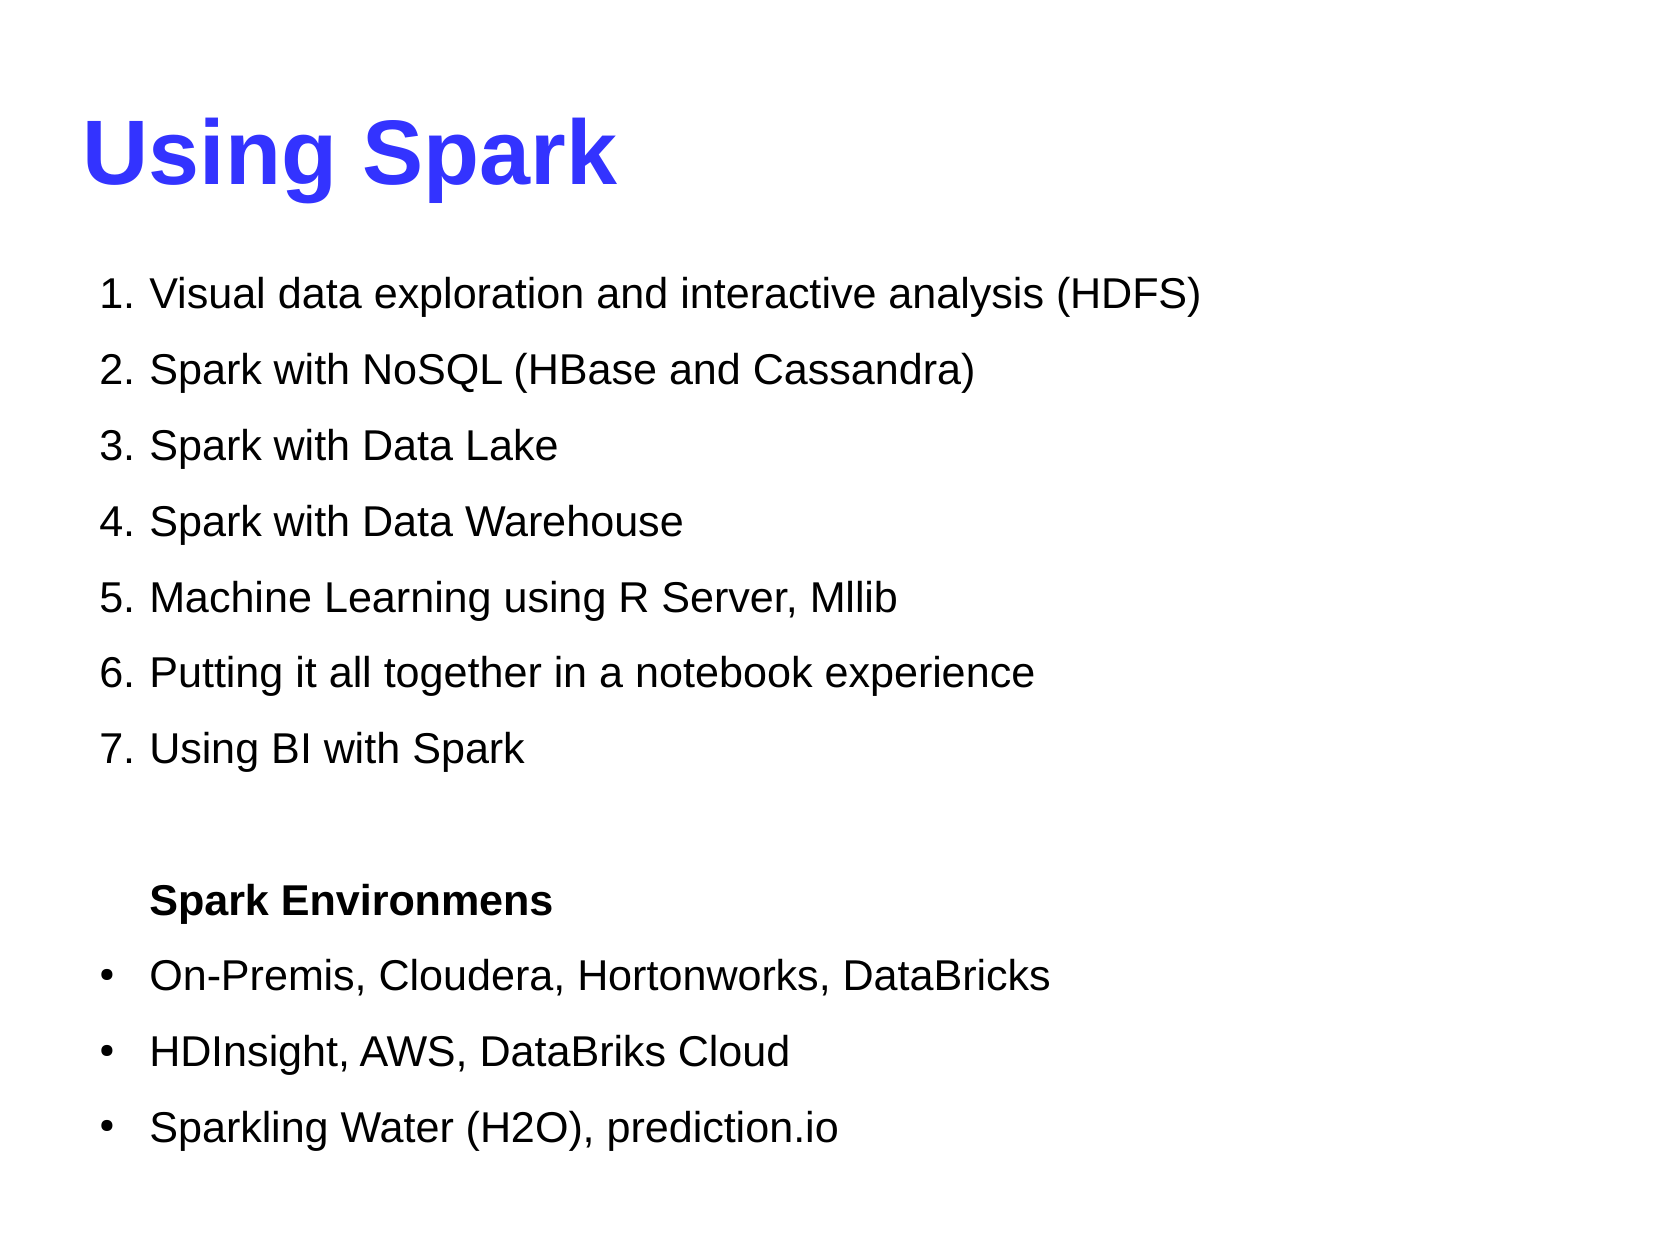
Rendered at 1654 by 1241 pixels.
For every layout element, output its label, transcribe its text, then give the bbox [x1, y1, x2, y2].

list Visual data exploration and interactive analysis (HDFS) Spark with NoSQL (HBase and Cassandra) Spark with Data Lake Spark with Data Warehouse Machine Learning using R Server, Mllib Putting it all together in a notebook experience Using BI with Spark Spark Environmens On-Premis, Cloudera, Hortonworks, DataBricks HDInsight, AWS, DataBriks Cloud Sparkling Water (H2O), prediction.io [82, 270, 1561, 1156]
title Using Spark [82, 49, 1571, 257]
